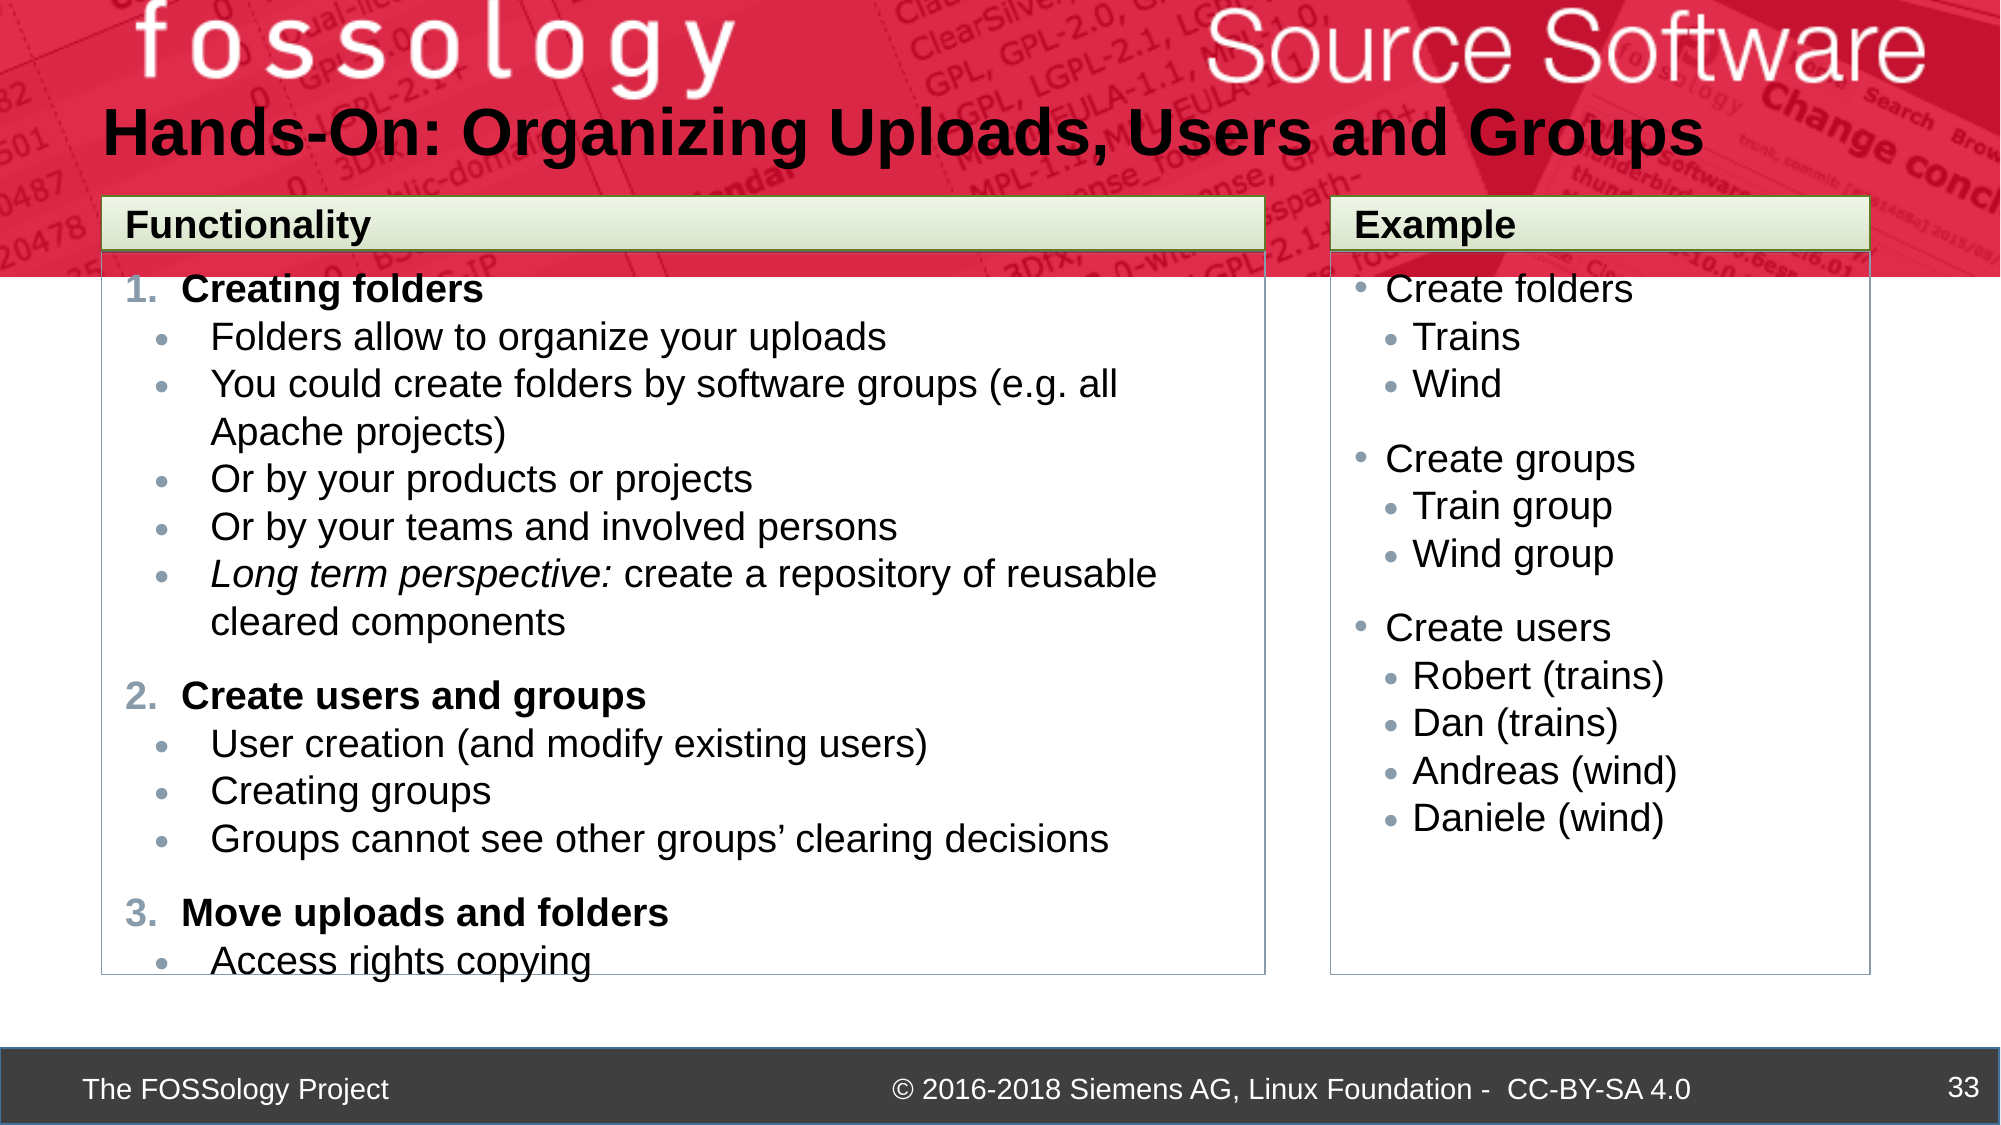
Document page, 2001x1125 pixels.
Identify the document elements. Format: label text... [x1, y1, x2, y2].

picture [0, 0, 2001, 277]
text_box [1601, 887, 1885, 1043]
text_box Creating folders Folders allow to organize your uploads You could create folders by software groups (e.g. all Apache projects) Or by your products or projects Or by your teams and involved persons Long term perspective: create a repository of reusable cleared components Create users and groups User creation (and modify existing users) Creating groups Groups cannot see other groups’ clearing decisions Move uploads and folders Access rights copying [101, 251, 1265, 975]
text_box Functionality [101, 195, 1265, 250]
text_box Hands-On: Organizing Uploads, Users and Groups [0, 0, 2000, 208]
text_box Example [1330, 195, 1870, 250]
text_box Create folders Trains Wind Create groups Train group Wind group Create users Robert (trains) Dan (trains) Andreas (wind) Daniele (wind) [1330, 251, 1870, 975]
